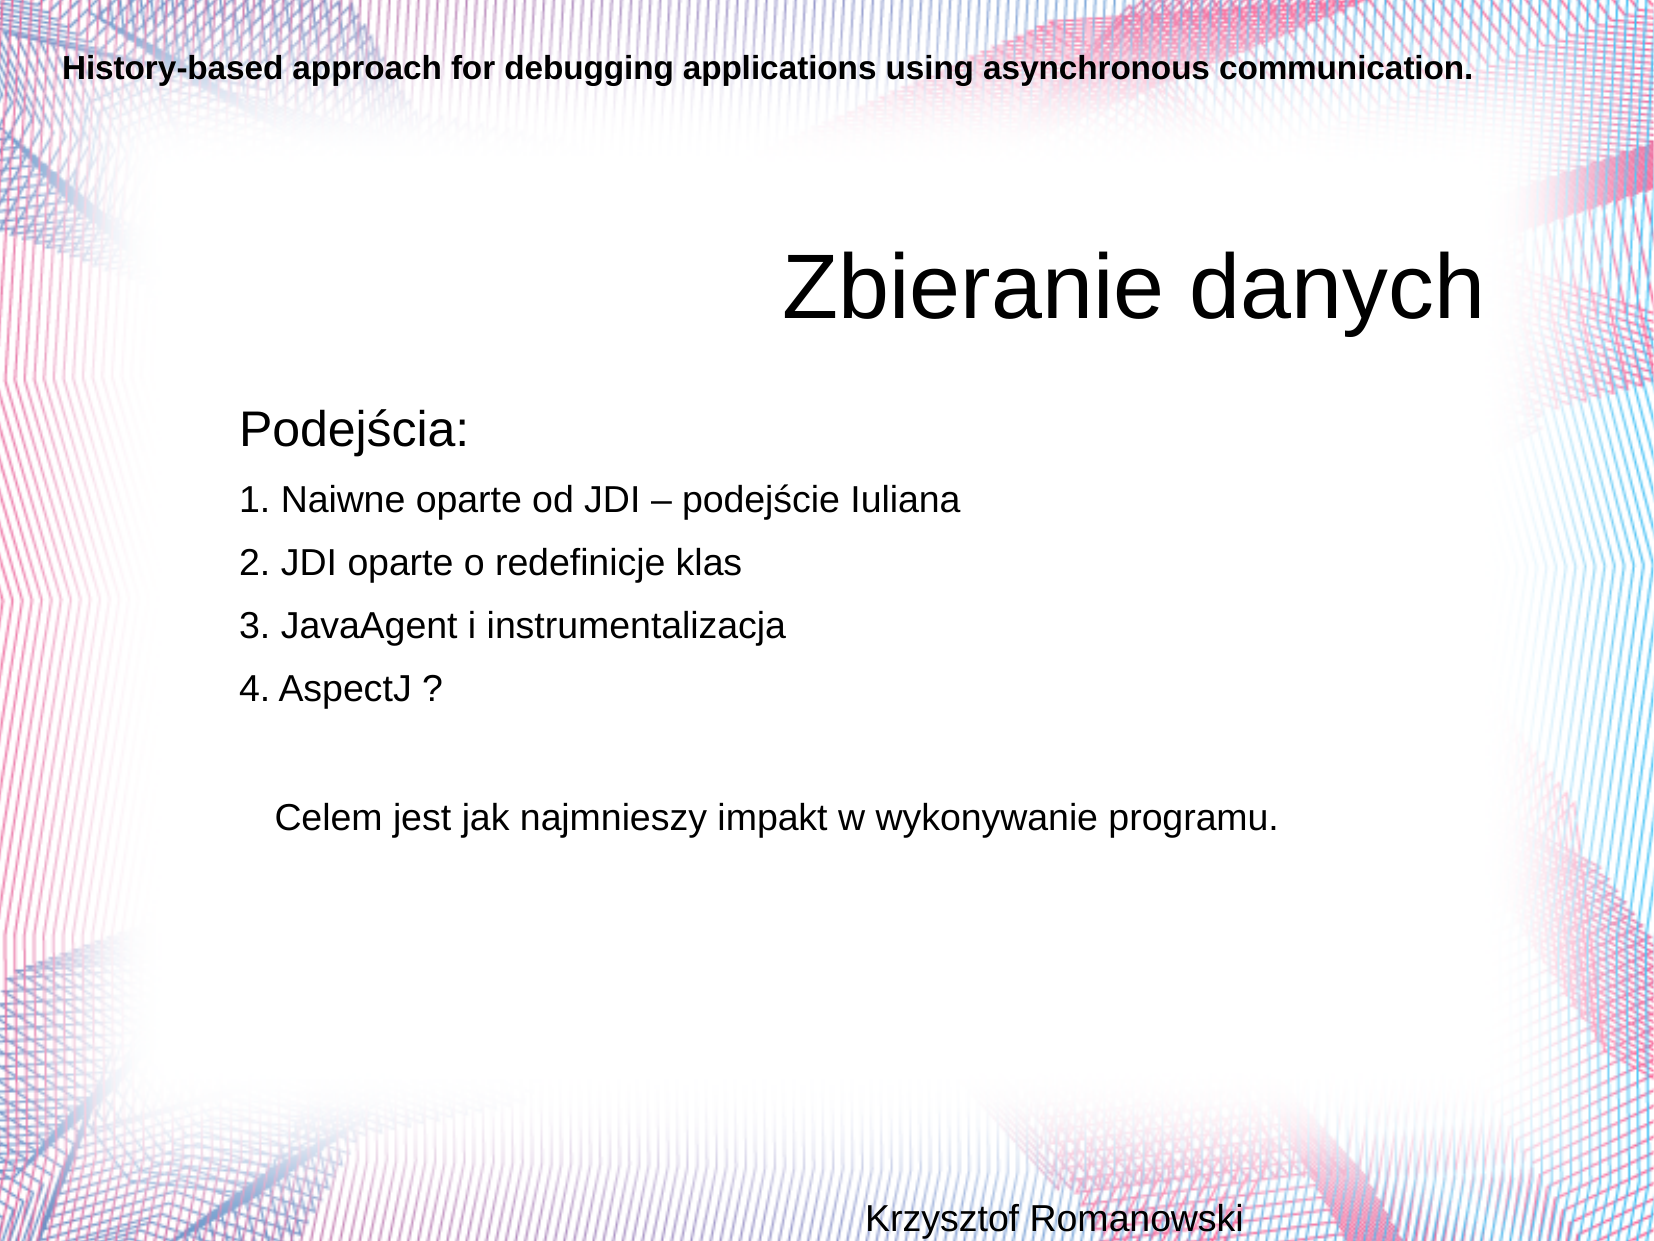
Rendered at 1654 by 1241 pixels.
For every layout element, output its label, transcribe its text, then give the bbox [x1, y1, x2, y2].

text_box Zbieranie danych [767, 177, 1524, 295]
text_box Podejścia: 1. Naiwne oparte od JDI – podejście Iuliana 2. JDI oparte o redefinicje klas 3. JavaAgent i instrumentalizacja 4. AspectJ ? [224, 366, 1087, 690]
text_box History-based approach for debugging applications using asynchronous communication. [47, 23, 1560, 76]
text_box Krzysztof Romanowski [850, 1169, 1430, 1227]
picture [0, 0, 1654, 1241]
text_box Celem jest jak najmnieszy impakt w wykonywanie programu. [259, 767, 1430, 825]
